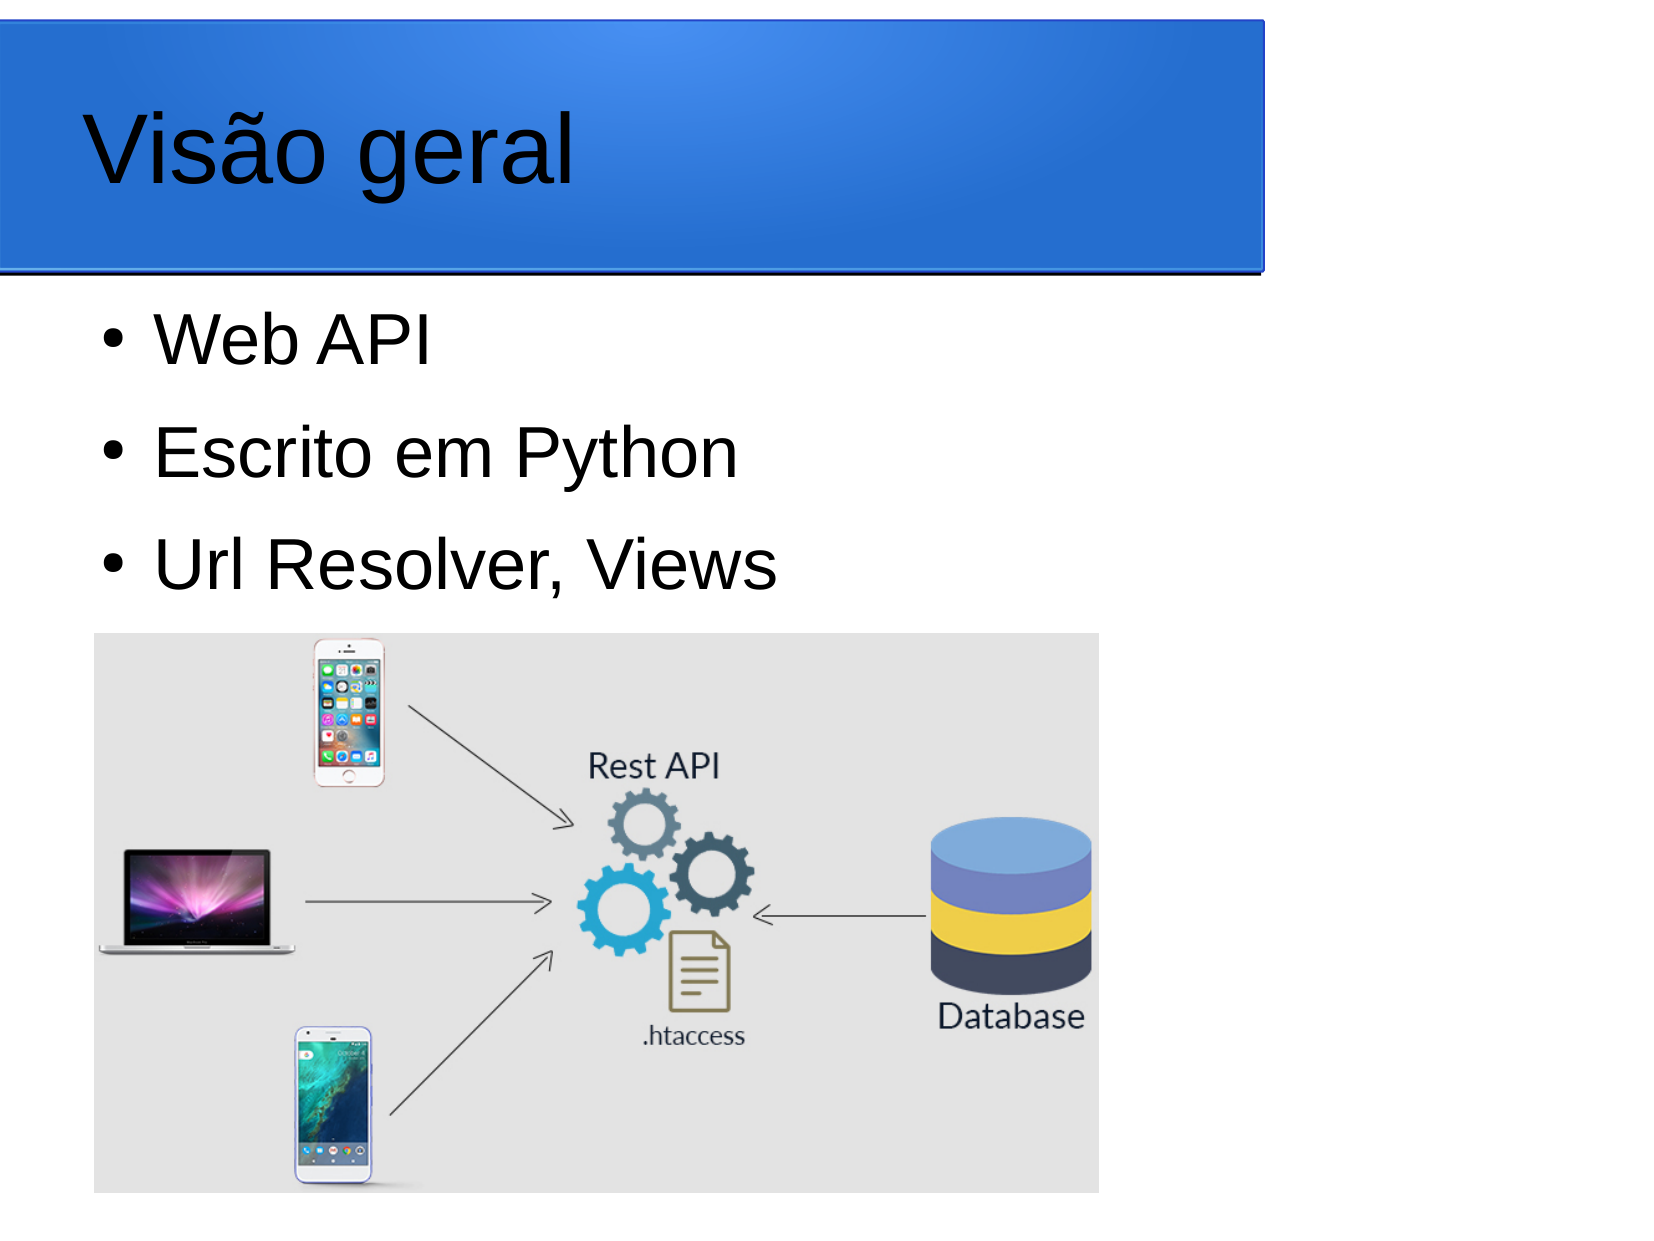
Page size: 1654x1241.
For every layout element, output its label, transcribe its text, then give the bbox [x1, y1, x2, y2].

picture [94, 633, 1099, 1193]
list Web API Escrito em Python Url Resolver, Views [82, 299, 1571, 1019]
title Visão geral [82, 47, 1235, 252]
